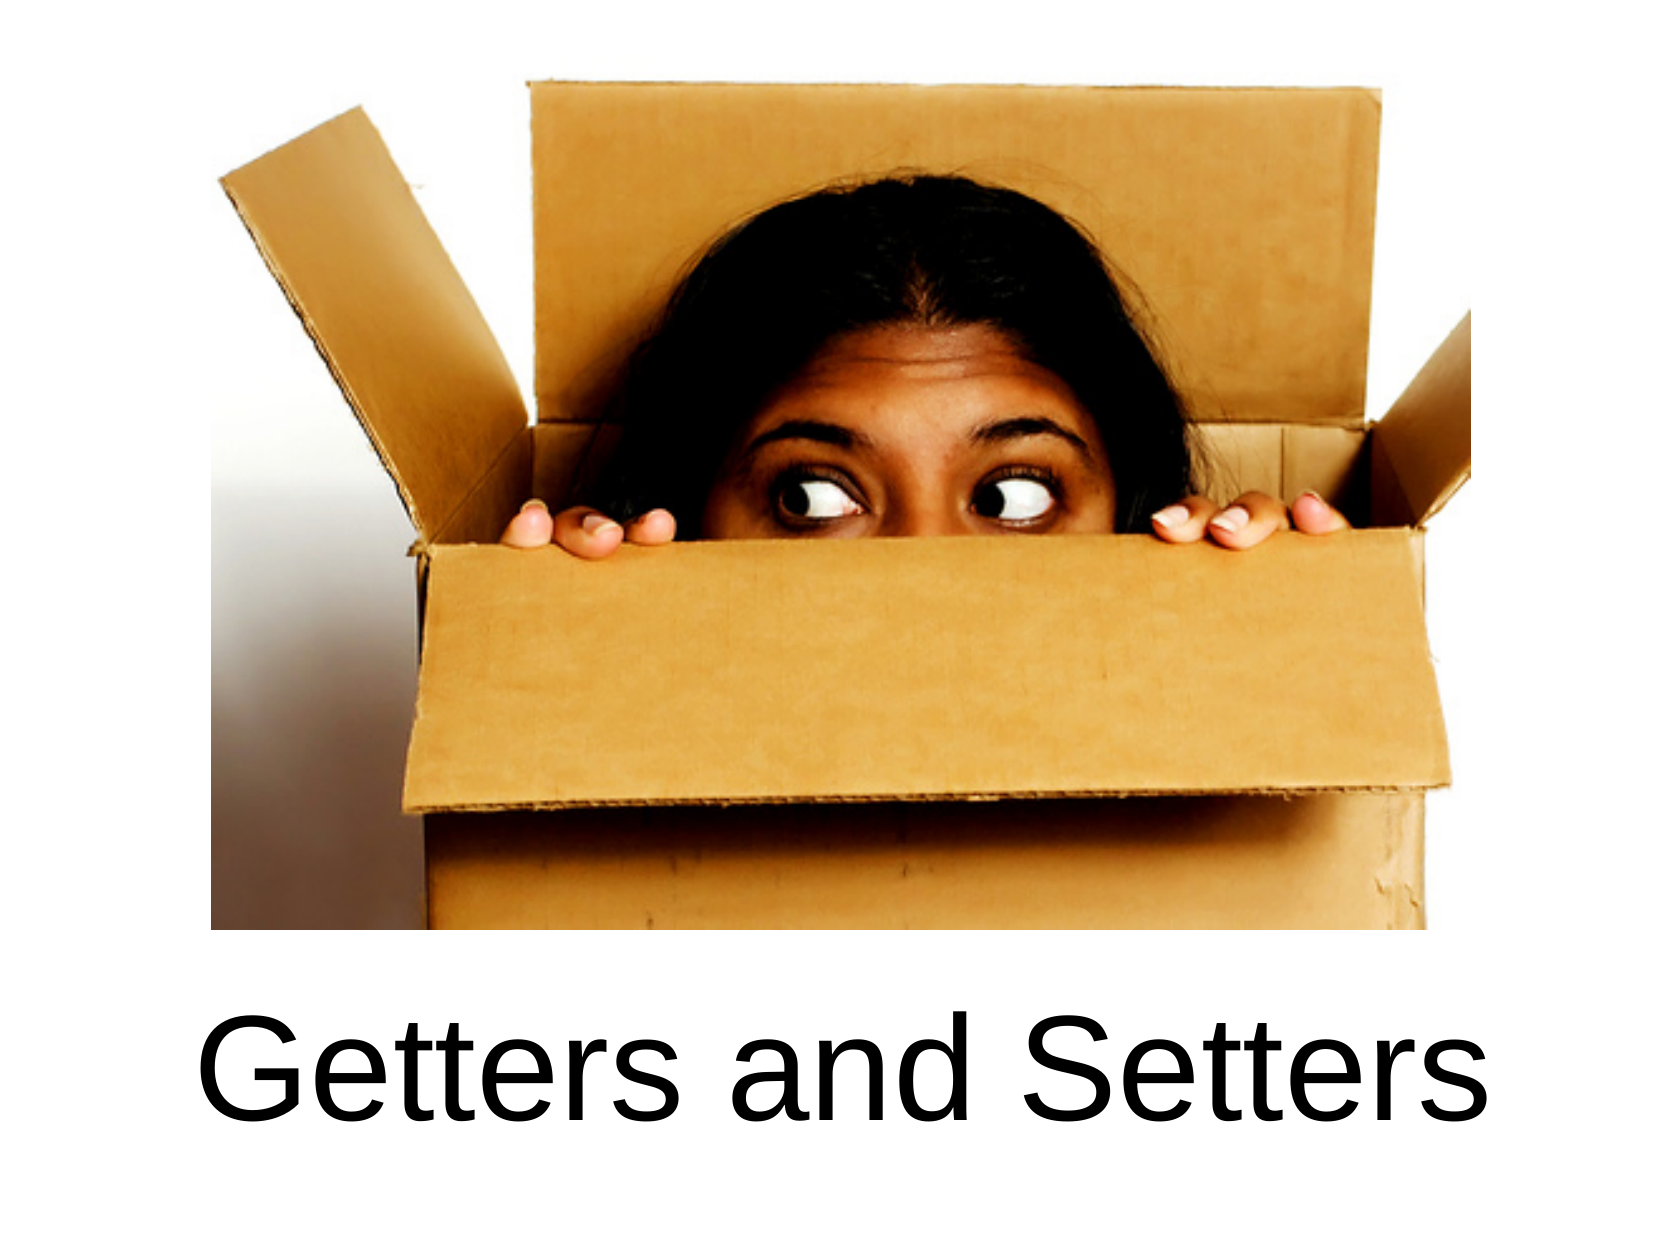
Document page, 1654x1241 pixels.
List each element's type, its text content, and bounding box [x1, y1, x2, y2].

picture [211, 54, 1471, 931]
subtitle Getters and Setters [100, 972, 1588, 1164]
